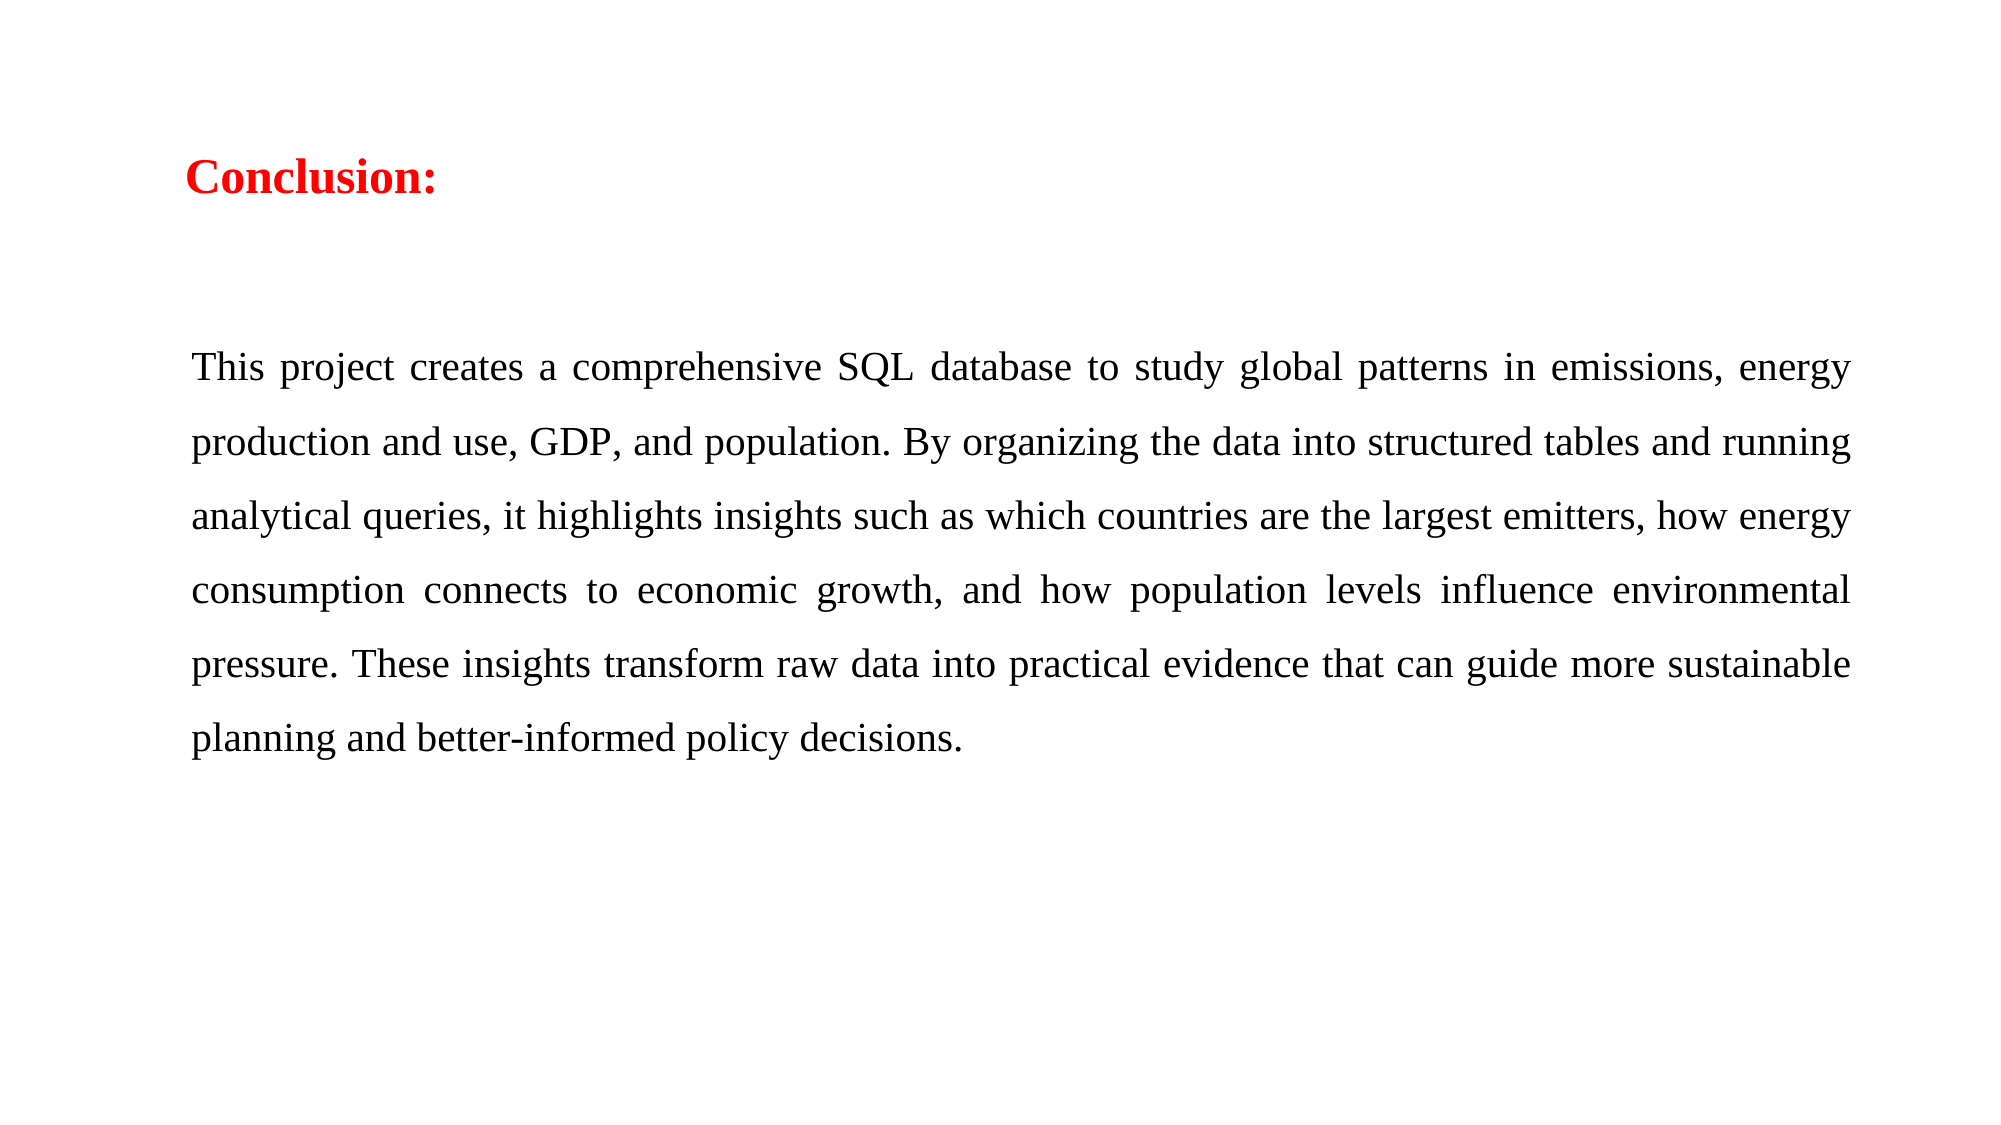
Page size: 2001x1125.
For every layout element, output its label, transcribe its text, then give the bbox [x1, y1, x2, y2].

title Conclusion: [37, 106, 1791, 205]
list This project creates a comprehensive SQL database to study global patterns in emissions, energy production and use, GDP, and population. By organizing the data into structured tables and running analytical queries, it highlights insights such as which countries are the largest emitters, how energy consumption connects to economic growth, and how population levels influence environmental pressure. These insights transform raw data into practical evidence that can guide more sustainable planning and better-informed policy decisions. [187, 312, 1858, 761]
